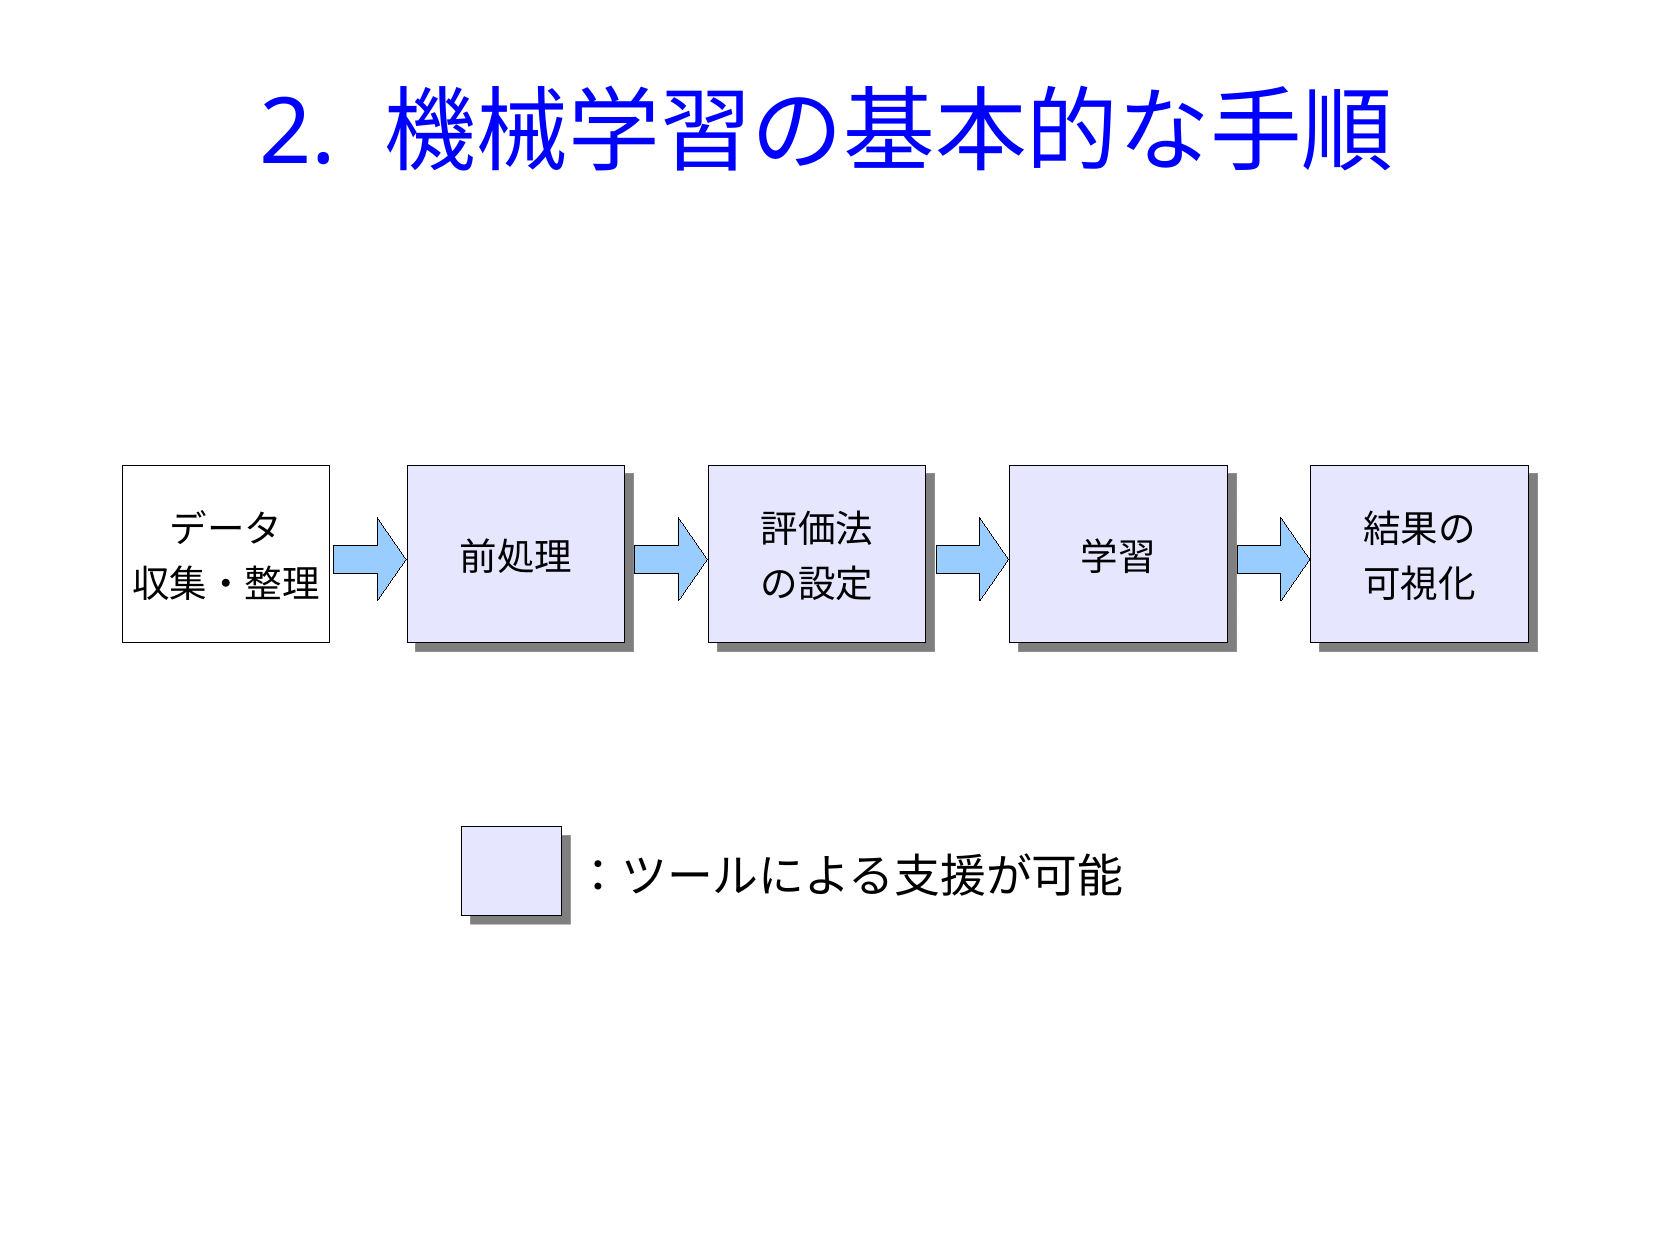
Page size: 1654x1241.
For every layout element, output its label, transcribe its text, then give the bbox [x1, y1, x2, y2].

text_box データ 収集・整理 [122, 465, 330, 643]
text_box [333, 517, 407, 601]
text_box [461, 826, 562, 916]
text_box 前処理 [407, 465, 625, 643]
text_box 結果の 可視化 [1310, 465, 1529, 643]
text_box [936, 517, 1009, 601]
title 2. 機械学習の基本的な手順 [82, 49, 1571, 207]
text_box [634, 517, 708, 601]
text_box ：ツールによる支援が可能 [561, 831, 1140, 916]
text_box 学習 [1009, 465, 1228, 643]
text_box 評価法 の設定 [708, 465, 926, 643]
text_box [1237, 517, 1310, 601]
